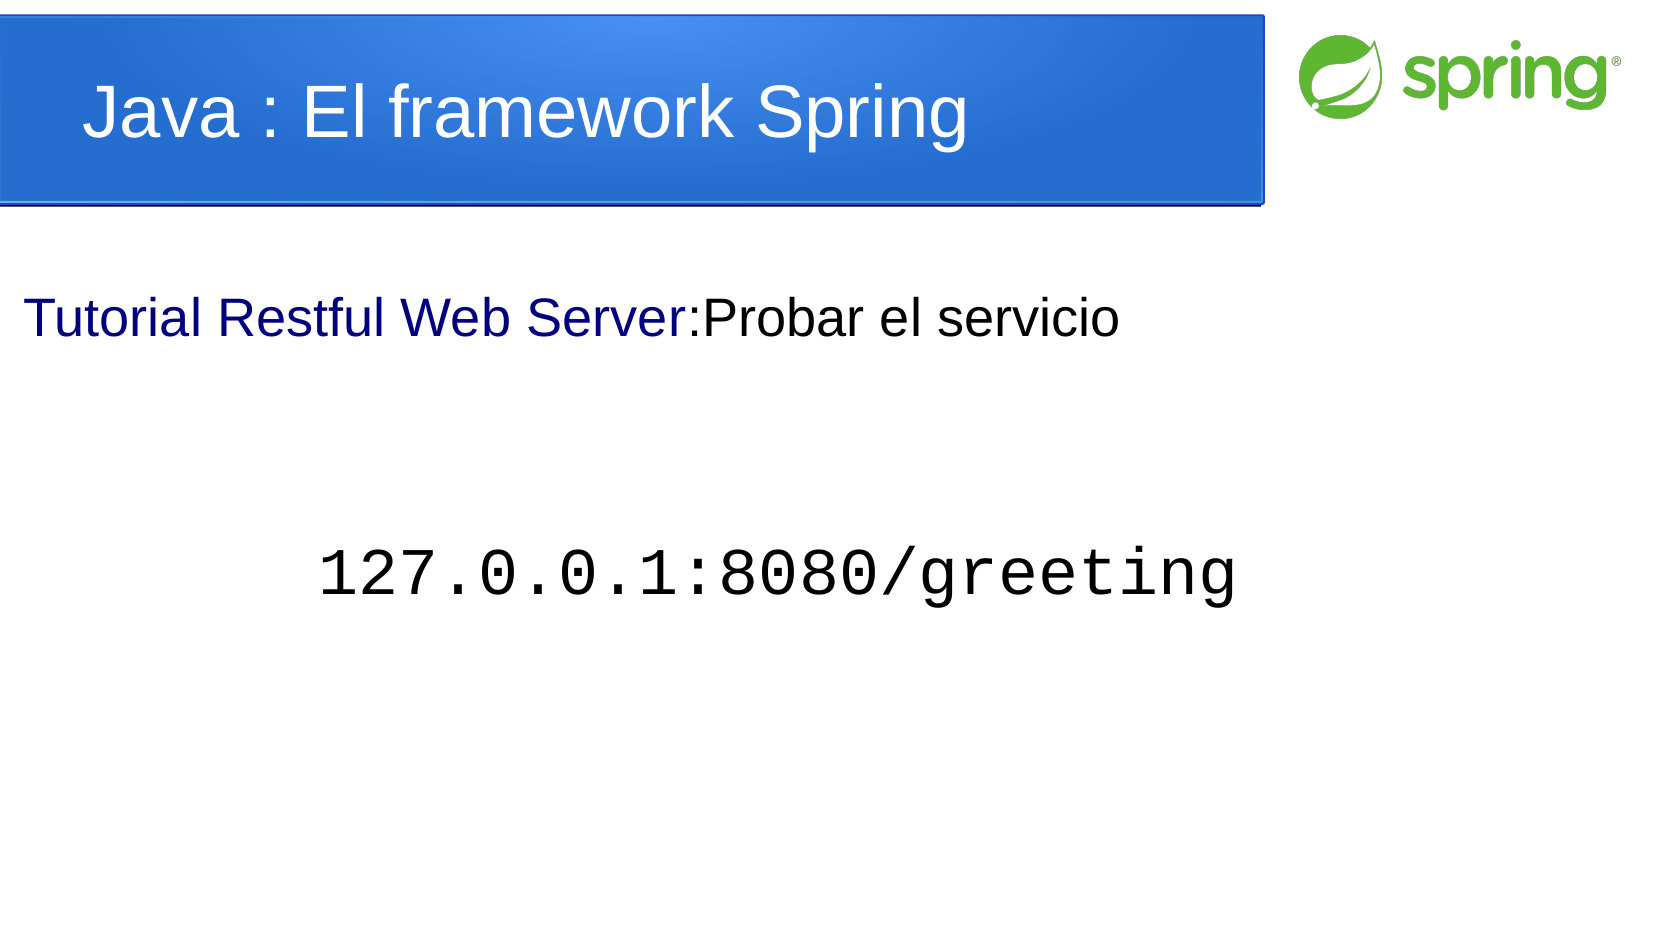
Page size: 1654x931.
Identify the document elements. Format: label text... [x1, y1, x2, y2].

title Java : El framework Spring [82, 35, 1235, 184]
picture [1299, 35, 1621, 119]
subtitle Tutorial Restful Web Server:Probar el servicio 127.0.0.1:8080/greeting [23, 184, 1642, 931]
